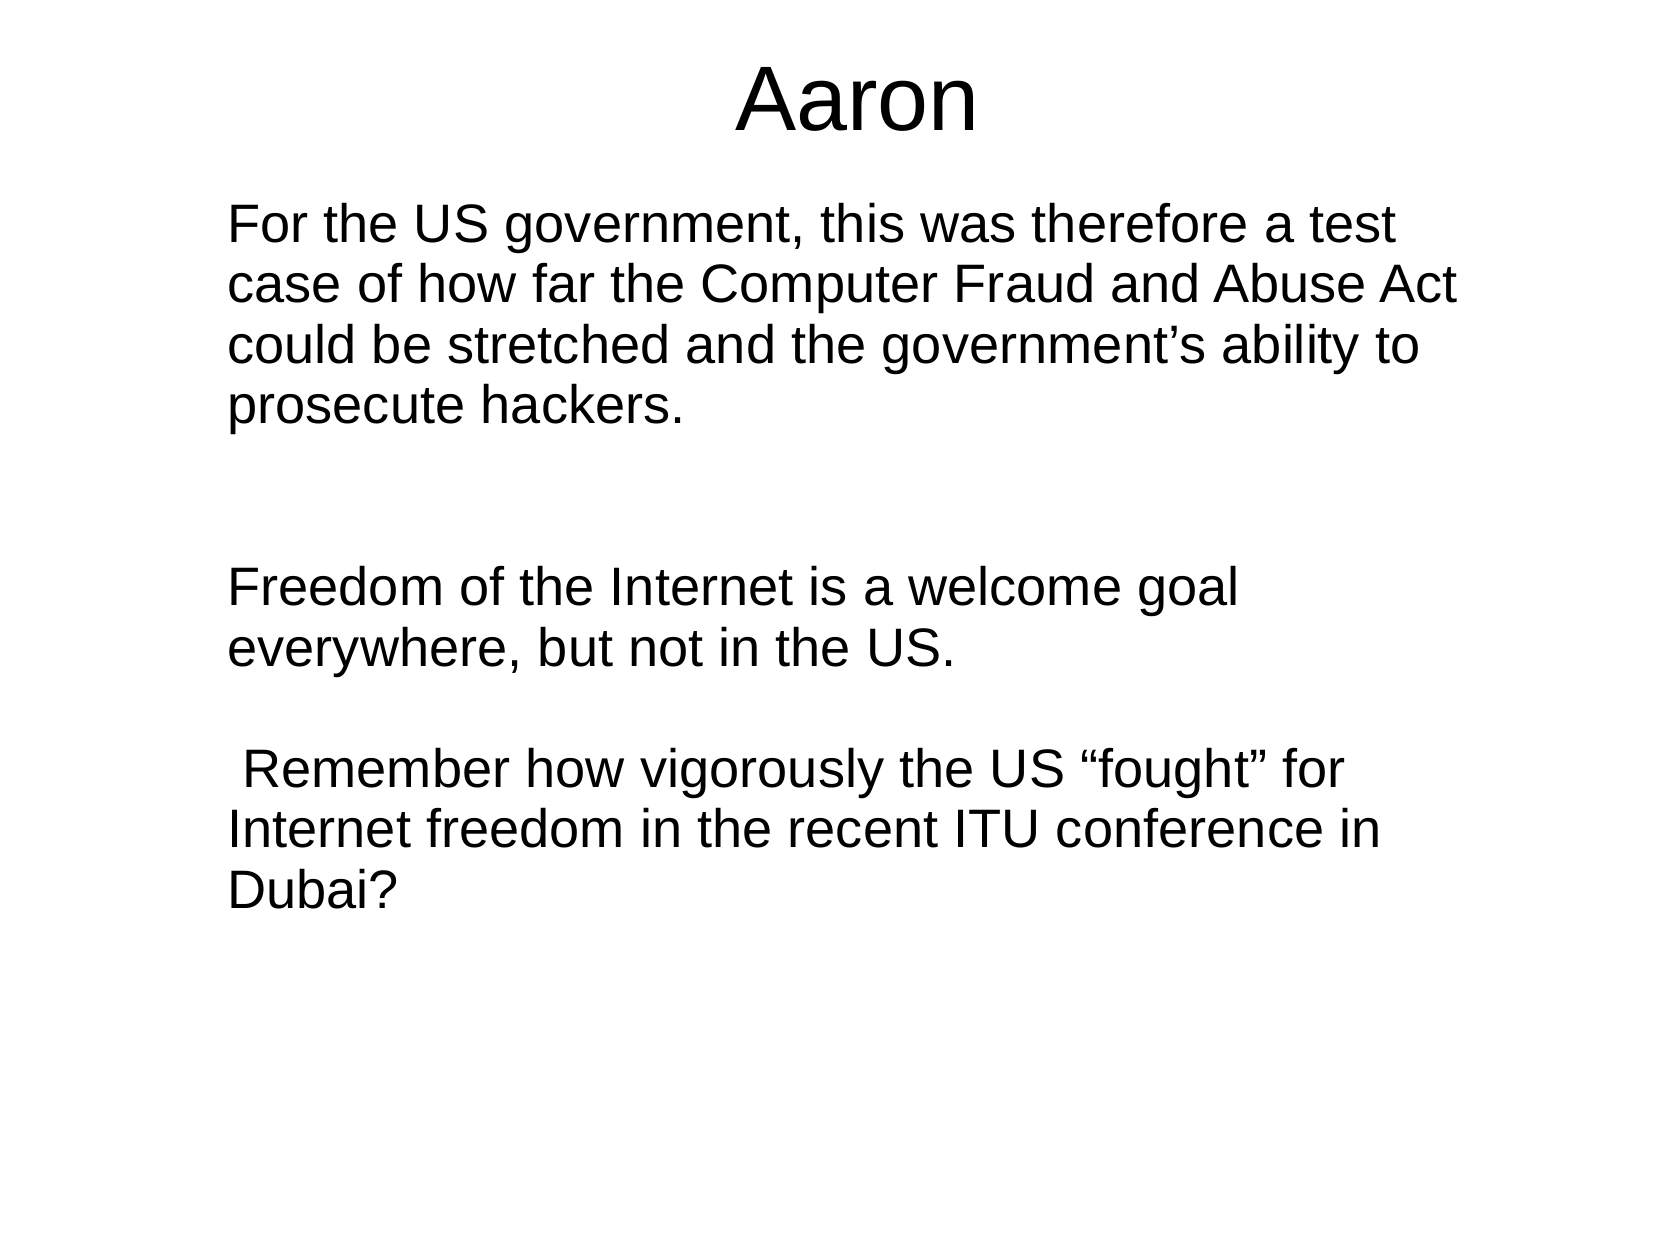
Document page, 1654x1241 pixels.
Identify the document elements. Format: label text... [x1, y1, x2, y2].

text_box For the US government, this was therefore a test case of how far the Computer Fraud and Abuse Act could be stretched and the government’s ability to prosecute hackers. Freedom of the Internet is a welcome goal everywhere, but not in the US. Remember how vigorously the US “fought” for Internet freedom in the recent ITU conference in Dubai? [212, 185, 1512, 1028]
text_box Aaron [720, 47, 995, 150]
